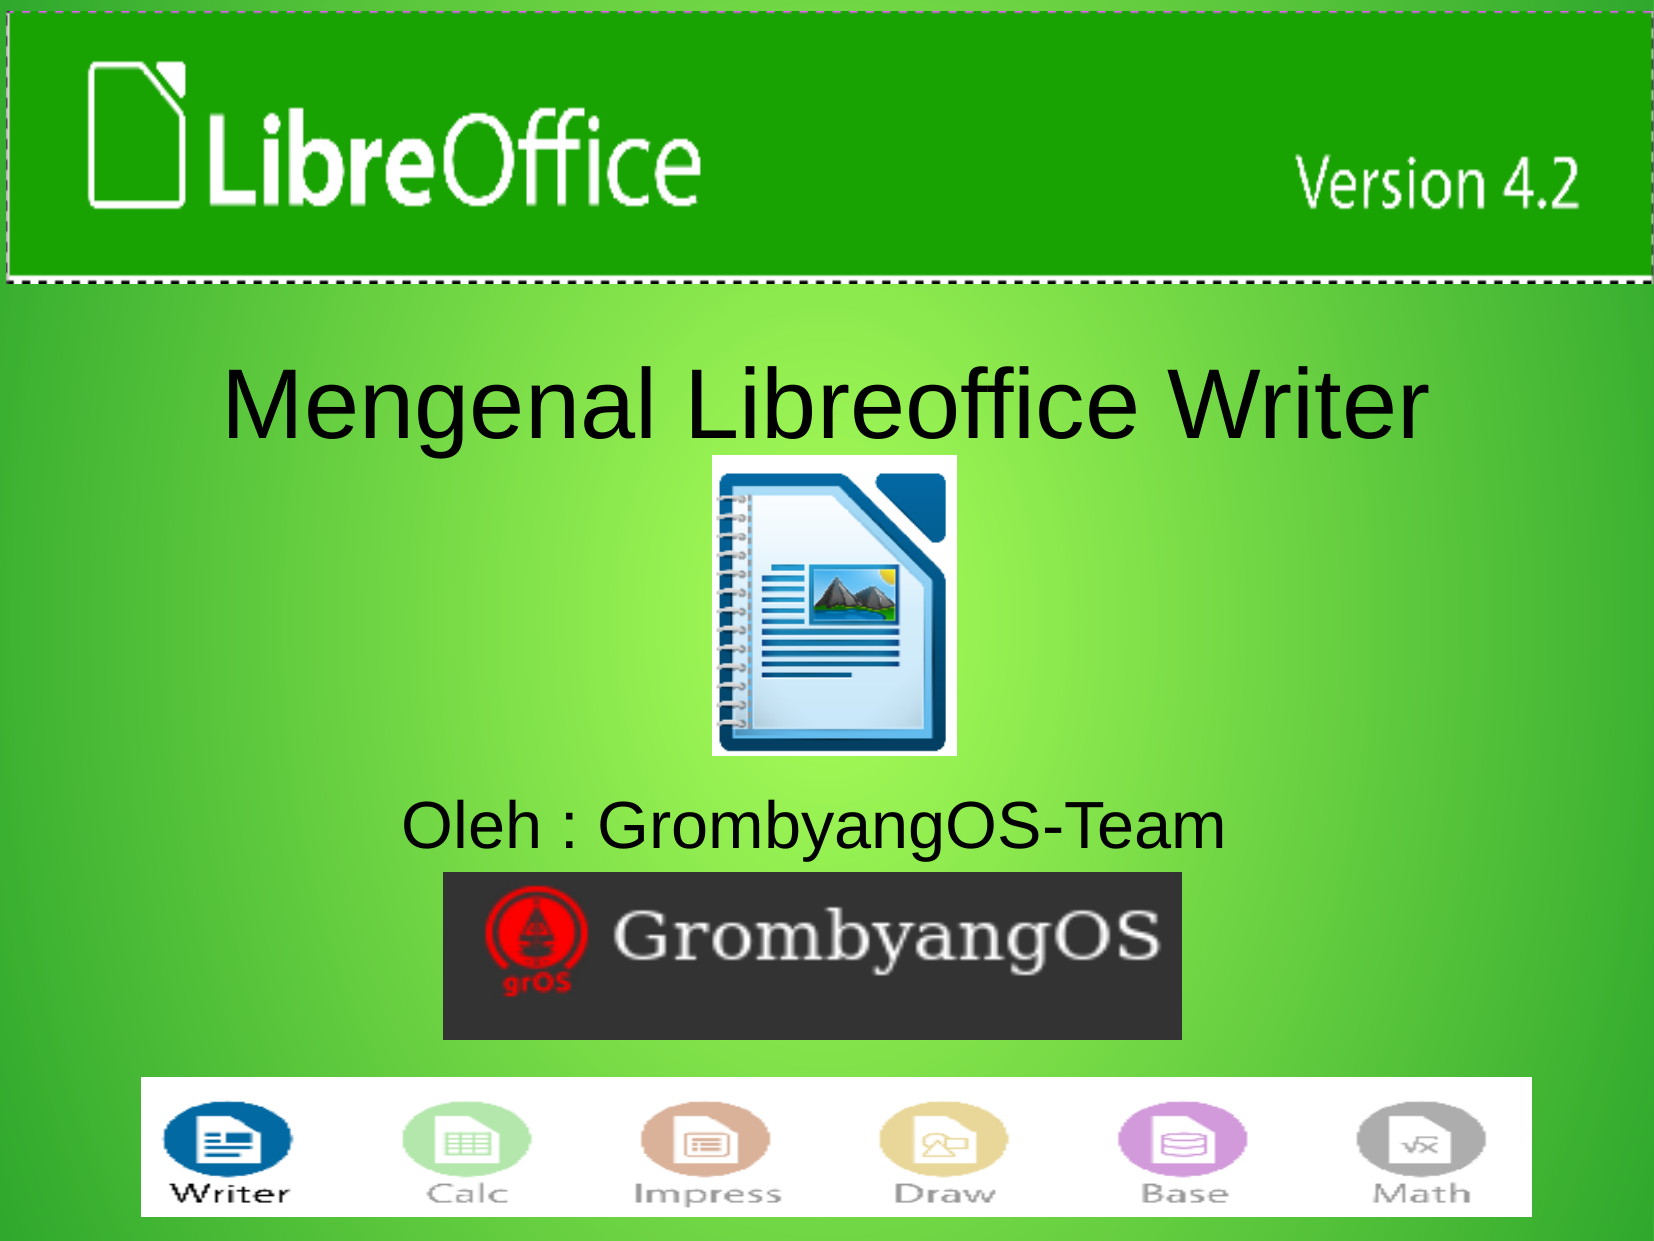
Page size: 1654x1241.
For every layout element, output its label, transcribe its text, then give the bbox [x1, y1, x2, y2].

picture [6, 11, 1654, 284]
title Mengenal Libreoffice Writer [82, 300, 1571, 508]
subtitle Oleh : GrombyangOS-Team [70, 787, 1560, 910]
picture [712, 455, 957, 756]
picture [141, 1077, 1532, 1217]
picture [443, 872, 1182, 1040]
